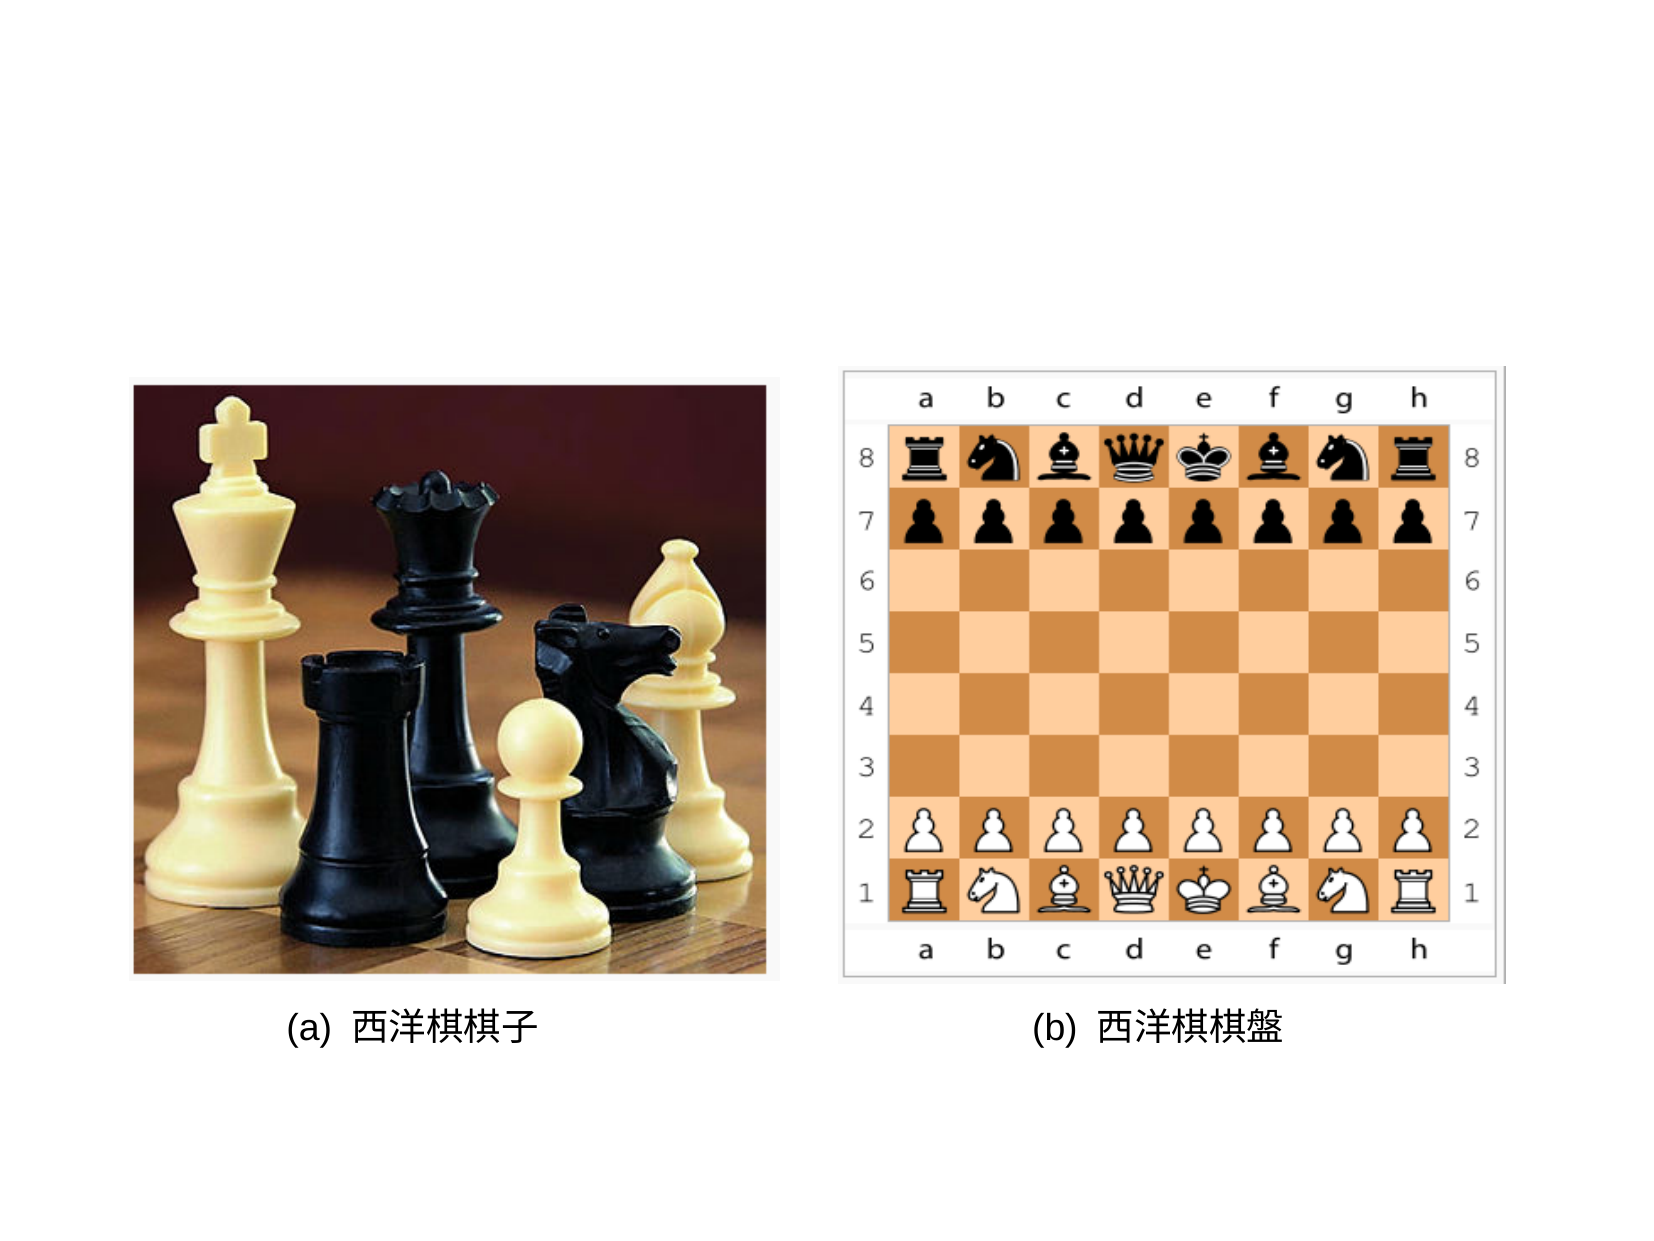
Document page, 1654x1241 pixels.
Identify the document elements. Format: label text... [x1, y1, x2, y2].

picture [838, 366, 1506, 984]
text_box (b) 西洋棋棋盤 [1017, 989, 1300, 1052]
picture [129, 377, 780, 981]
text_box (a) 西洋棋棋子 [271, 989, 554, 1052]
